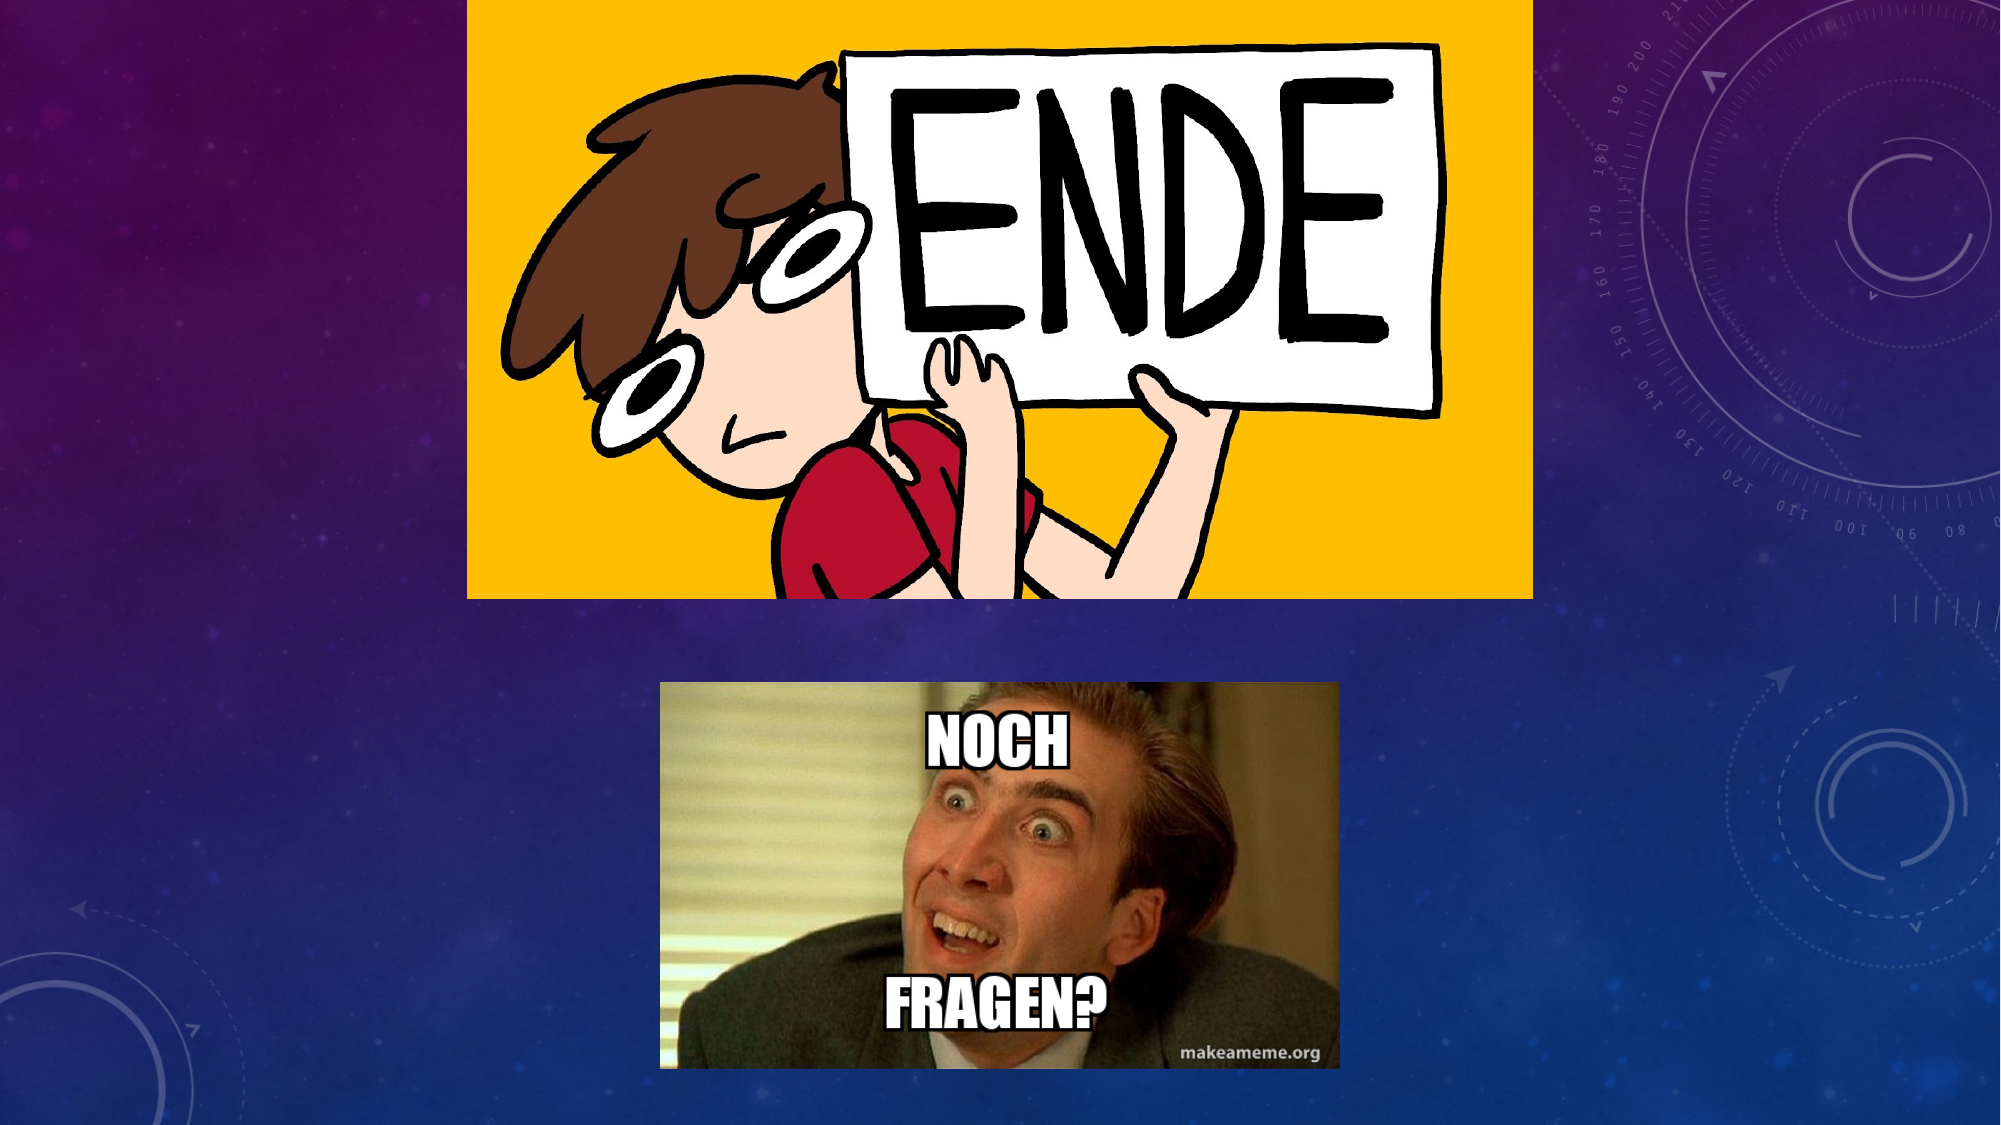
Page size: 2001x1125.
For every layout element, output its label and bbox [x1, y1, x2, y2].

picture [660, 682, 1340, 1069]
picture [467, 0, 1533, 599]
